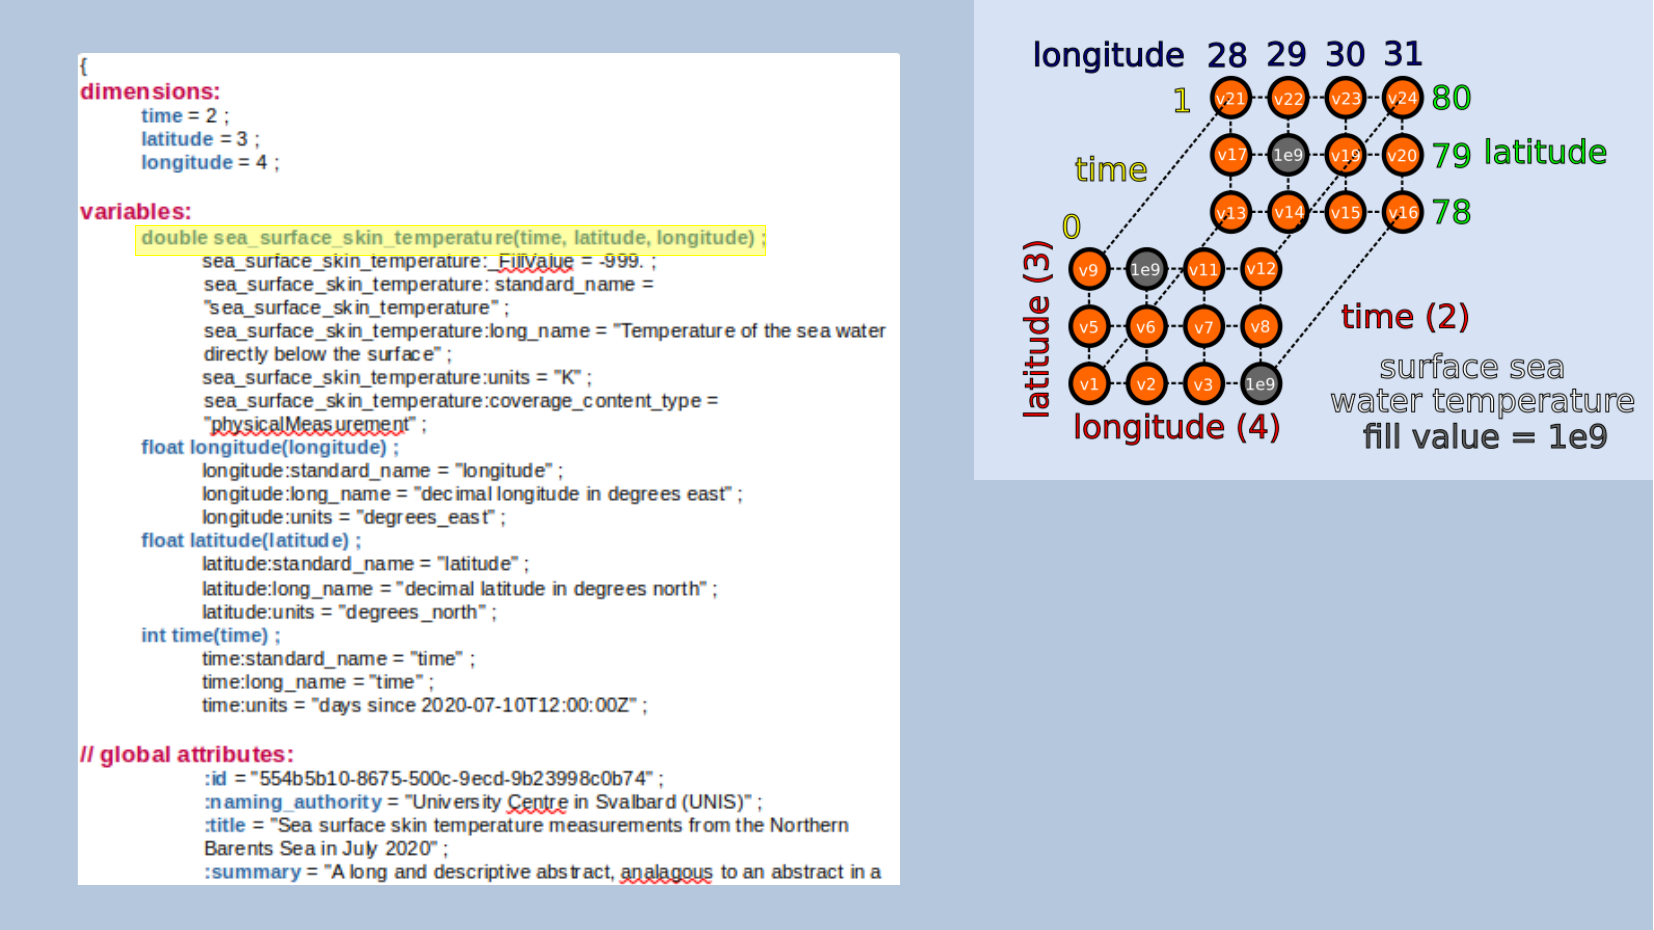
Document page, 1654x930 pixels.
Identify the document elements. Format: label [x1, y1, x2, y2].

picture [77, 53, 901, 885]
text_box [135, 225, 766, 256]
picture [974, 0, 1653, 480]
